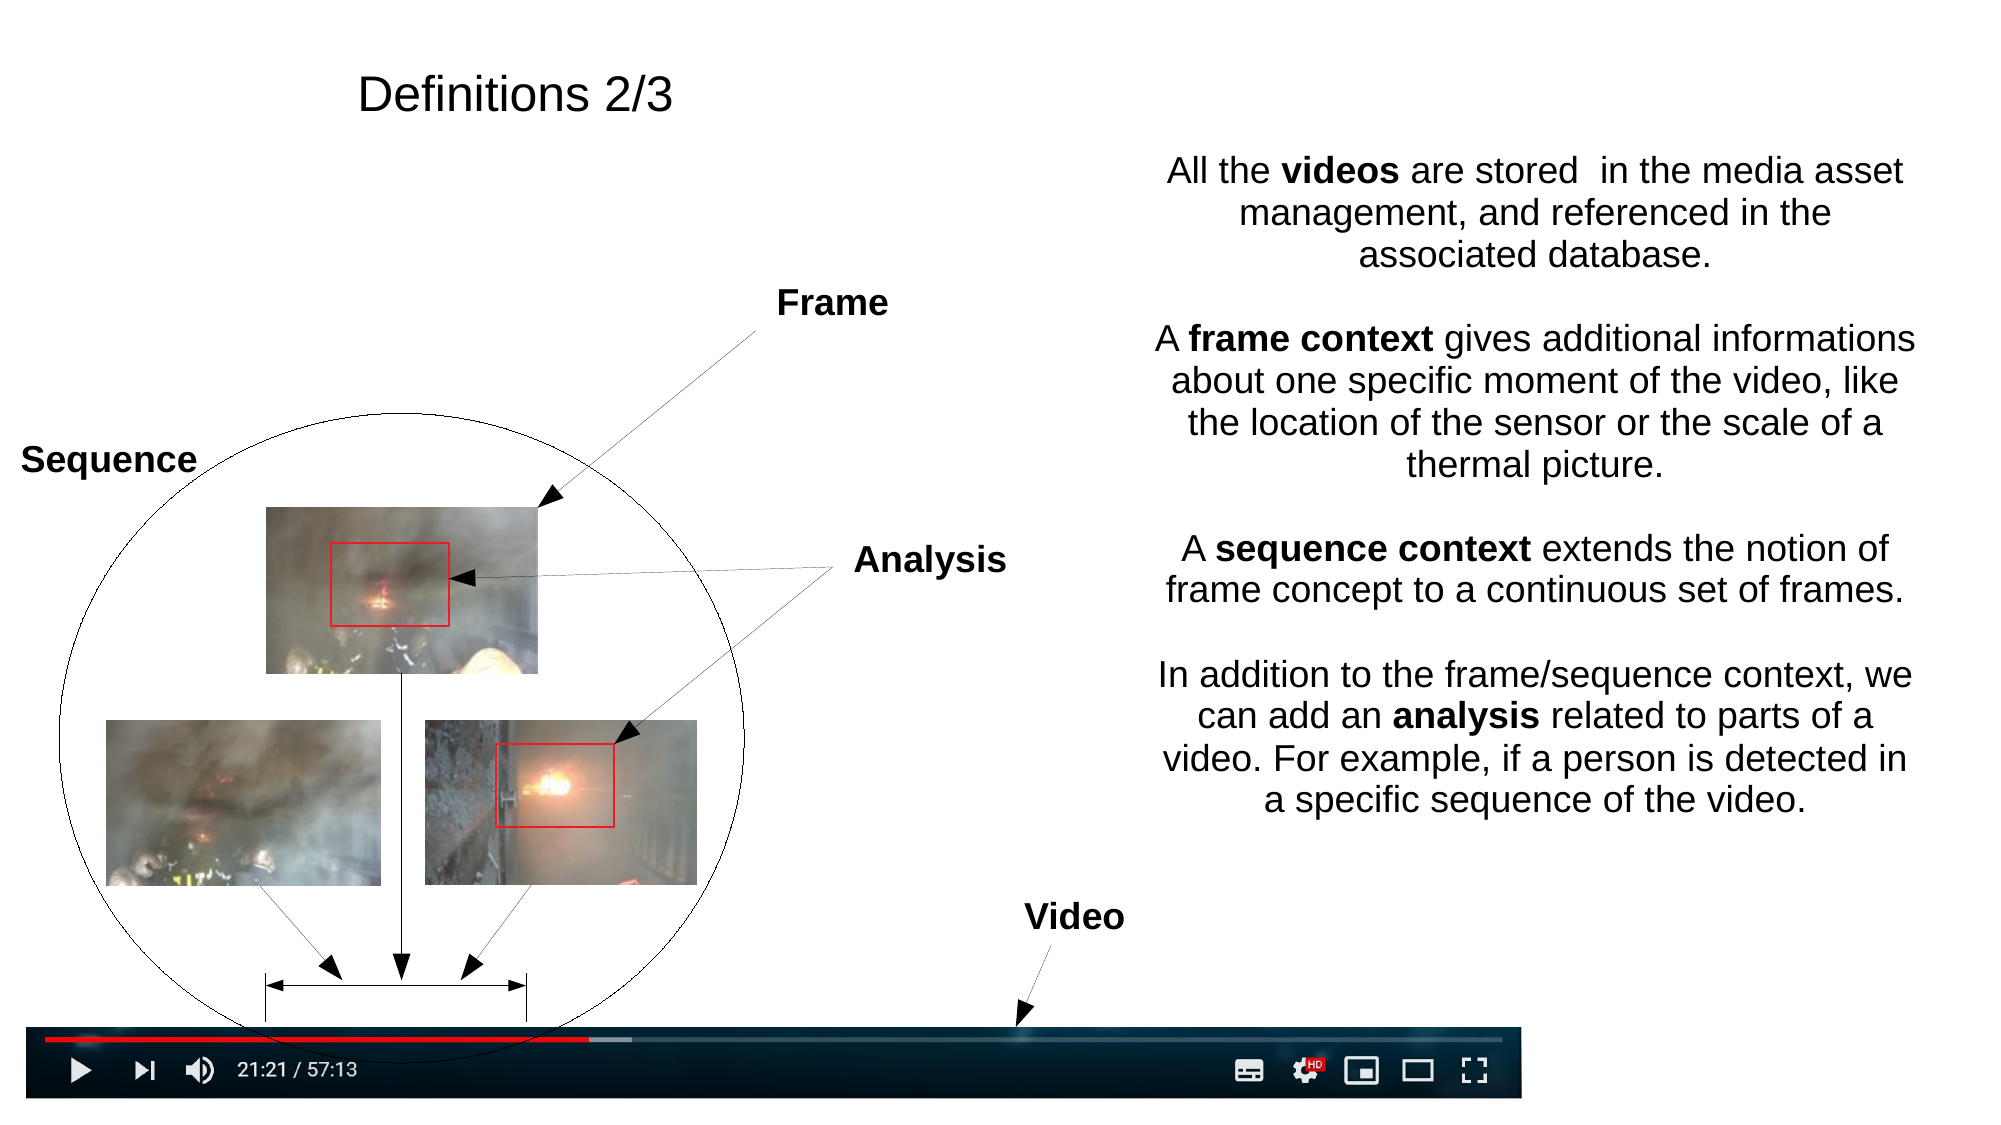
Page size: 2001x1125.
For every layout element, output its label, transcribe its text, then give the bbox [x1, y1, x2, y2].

text_box Frame [761, 273, 904, 331]
picture [736, 1027, 754, 1032]
text_box Sequence [5, 431, 213, 488]
picture [332, 544, 448, 625]
text_box Analysis [838, 531, 1023, 589]
picture [616, 1027, 704, 1033]
text_box Video [1009, 888, 1141, 945]
picture [14, 1027, 1524, 1099]
picture [266, 507, 538, 674]
picture [497, 745, 613, 826]
picture [630, 720, 642, 726]
text_box Definitions 2/3 [342, 59, 689, 130]
picture [106, 720, 381, 886]
text_box All the videos are stored in the media asset management, and referenced in the associated database. A frame context gives additional informations about one specific moment of the video, like the location of the sensor or the scale of a thermal picture. A sequence context extends the notion of frame concept to a continuous set of frames. In addition to the frame/sequence context, we can add an analysis related to parts of a video. For example, if a person is detected in a specific sequence of the video. [1133, 141, 1938, 984]
picture [425, 720, 697, 885]
